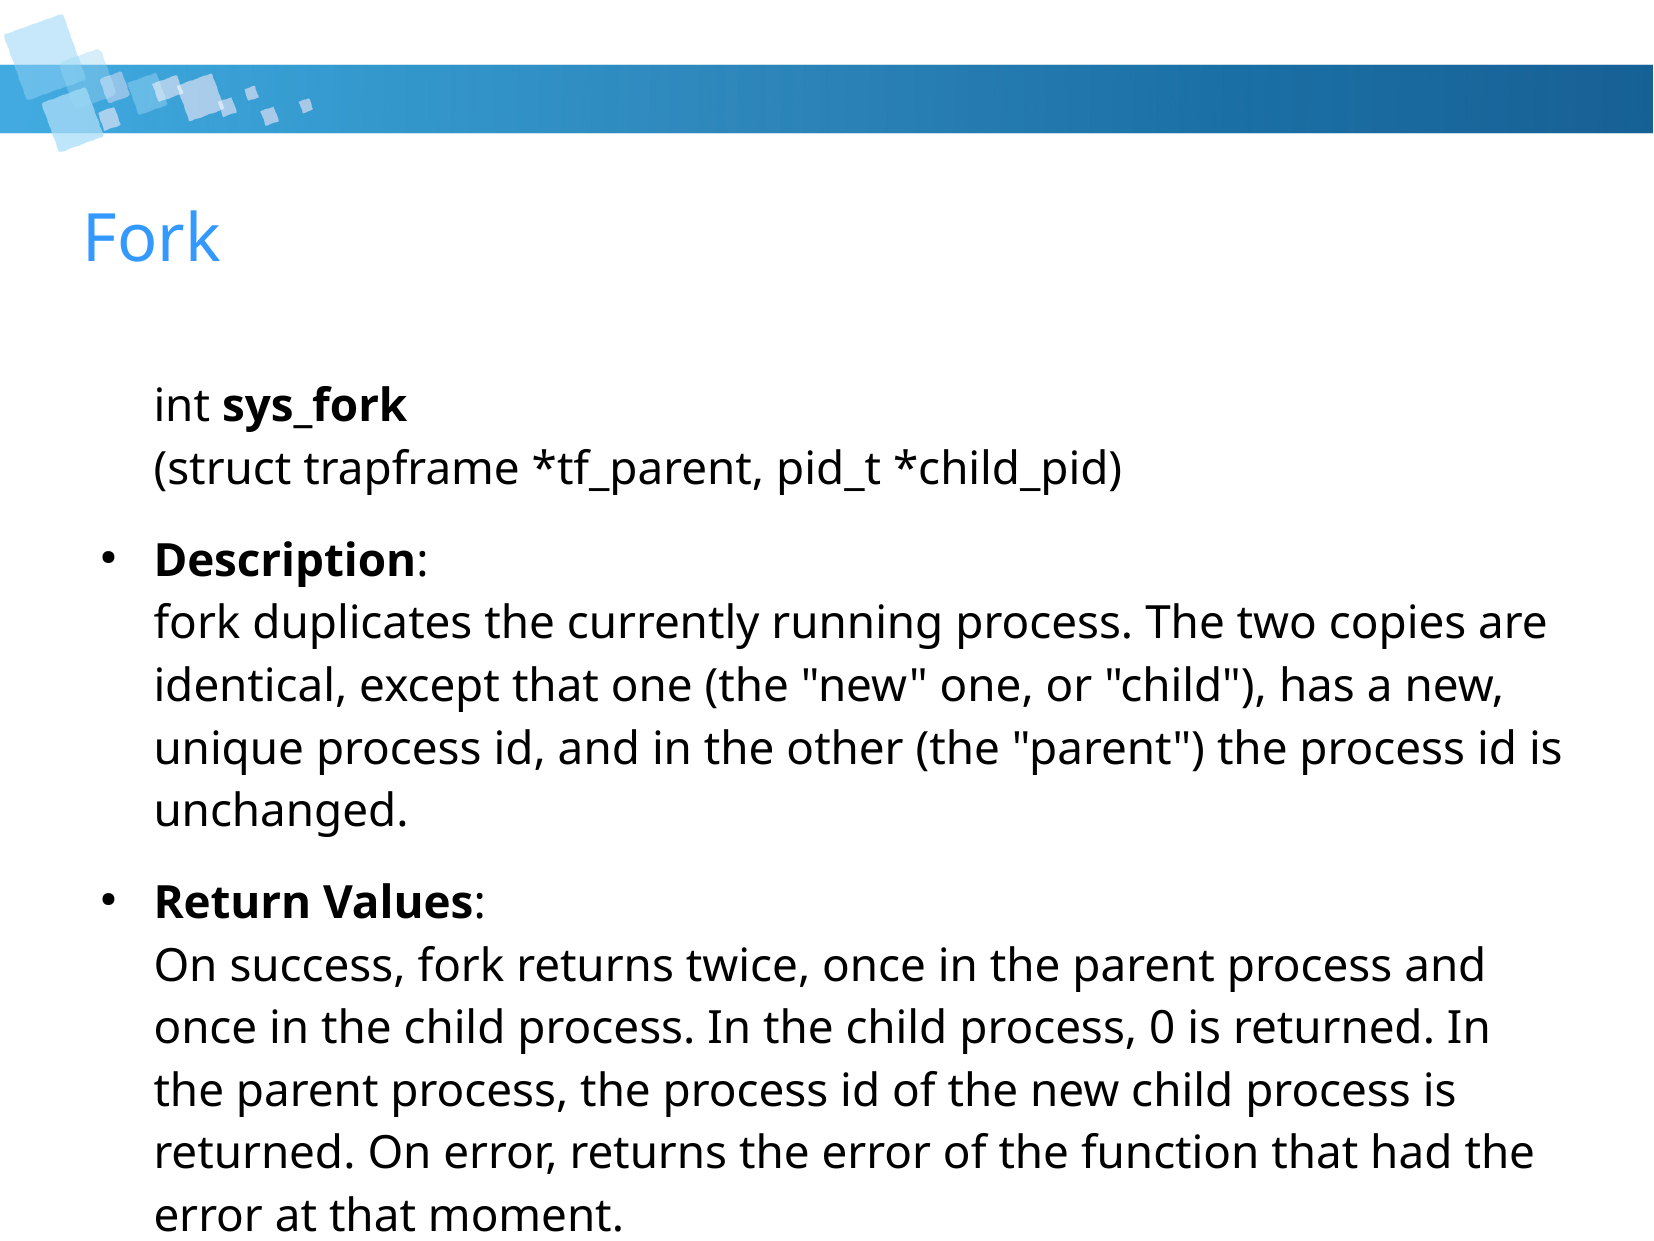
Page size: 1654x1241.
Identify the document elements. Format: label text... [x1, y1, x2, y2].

list int sys_fork (struct trapframe *tf_parent, pid_t *child_pid) Description: fork duplicates the currently running process. The two copies are identical, except that one (the "new" one, or "child"), has a new, unique process id, and in the other (the "parent") the process id is unchanged. Return Values: On success, fork returns twice, once in the parent process and once in the child process. In the child process, 0 is returned. In the parent process, the process id of the new child process is returned. On error, returns the error of the function that had the error at that moment. [82, 372, 1571, 1125]
picture [0, 0, 1653, 1238]
title Fork [82, 132, 1571, 340]
